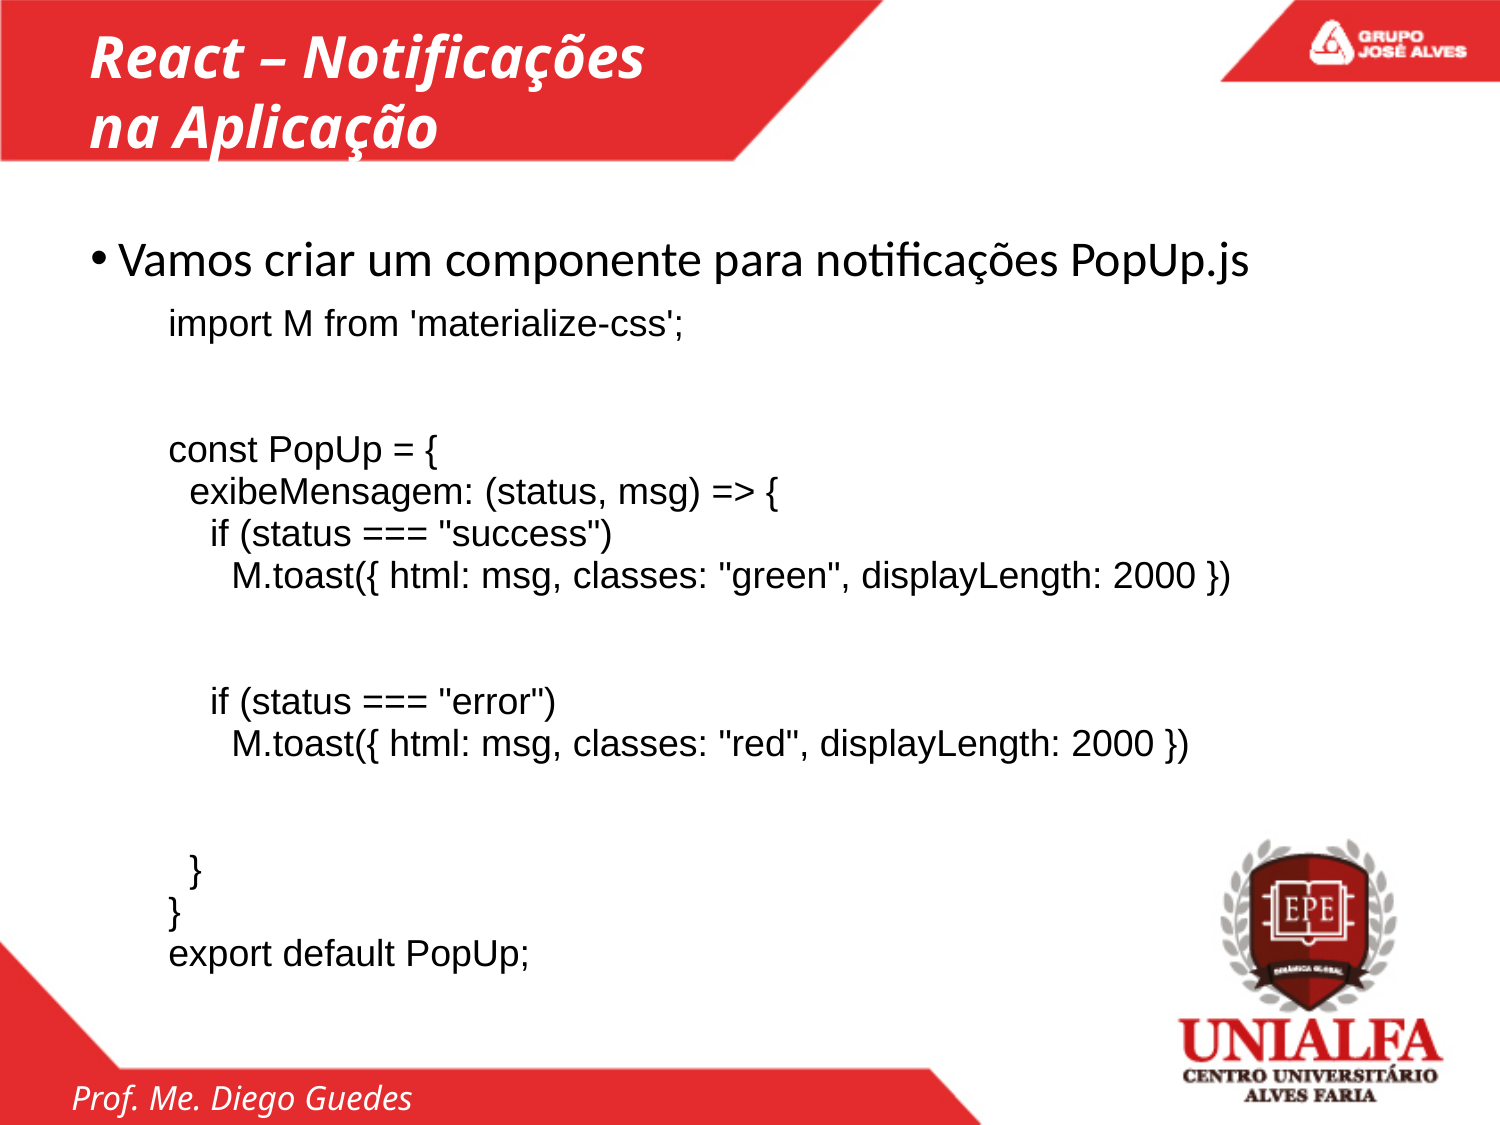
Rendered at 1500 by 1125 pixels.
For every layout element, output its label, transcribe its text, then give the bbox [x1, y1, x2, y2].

text_box React – Notificações na Aplicação [75, 12, 740, 168]
text_box import M from 'materialize-css'; const PopUp = { exibeMensagem: (status, msg) => { if (status === "success") M.toast({ html: msg, classes: "green", displayLength: 2000 }) if (status === "error") M.toast({ html: msg, classes: "red", displayLength: 2000 }) } } export default PopUp; [153, 295, 1247, 1016]
list Vamos criar um componente para notificações PopUp.js [75, 226, 1453, 934]
picture [0, 0, 1500, 1125]
text_box Prof. Me. Diego Guedes [56, 1070, 711, 1125]
